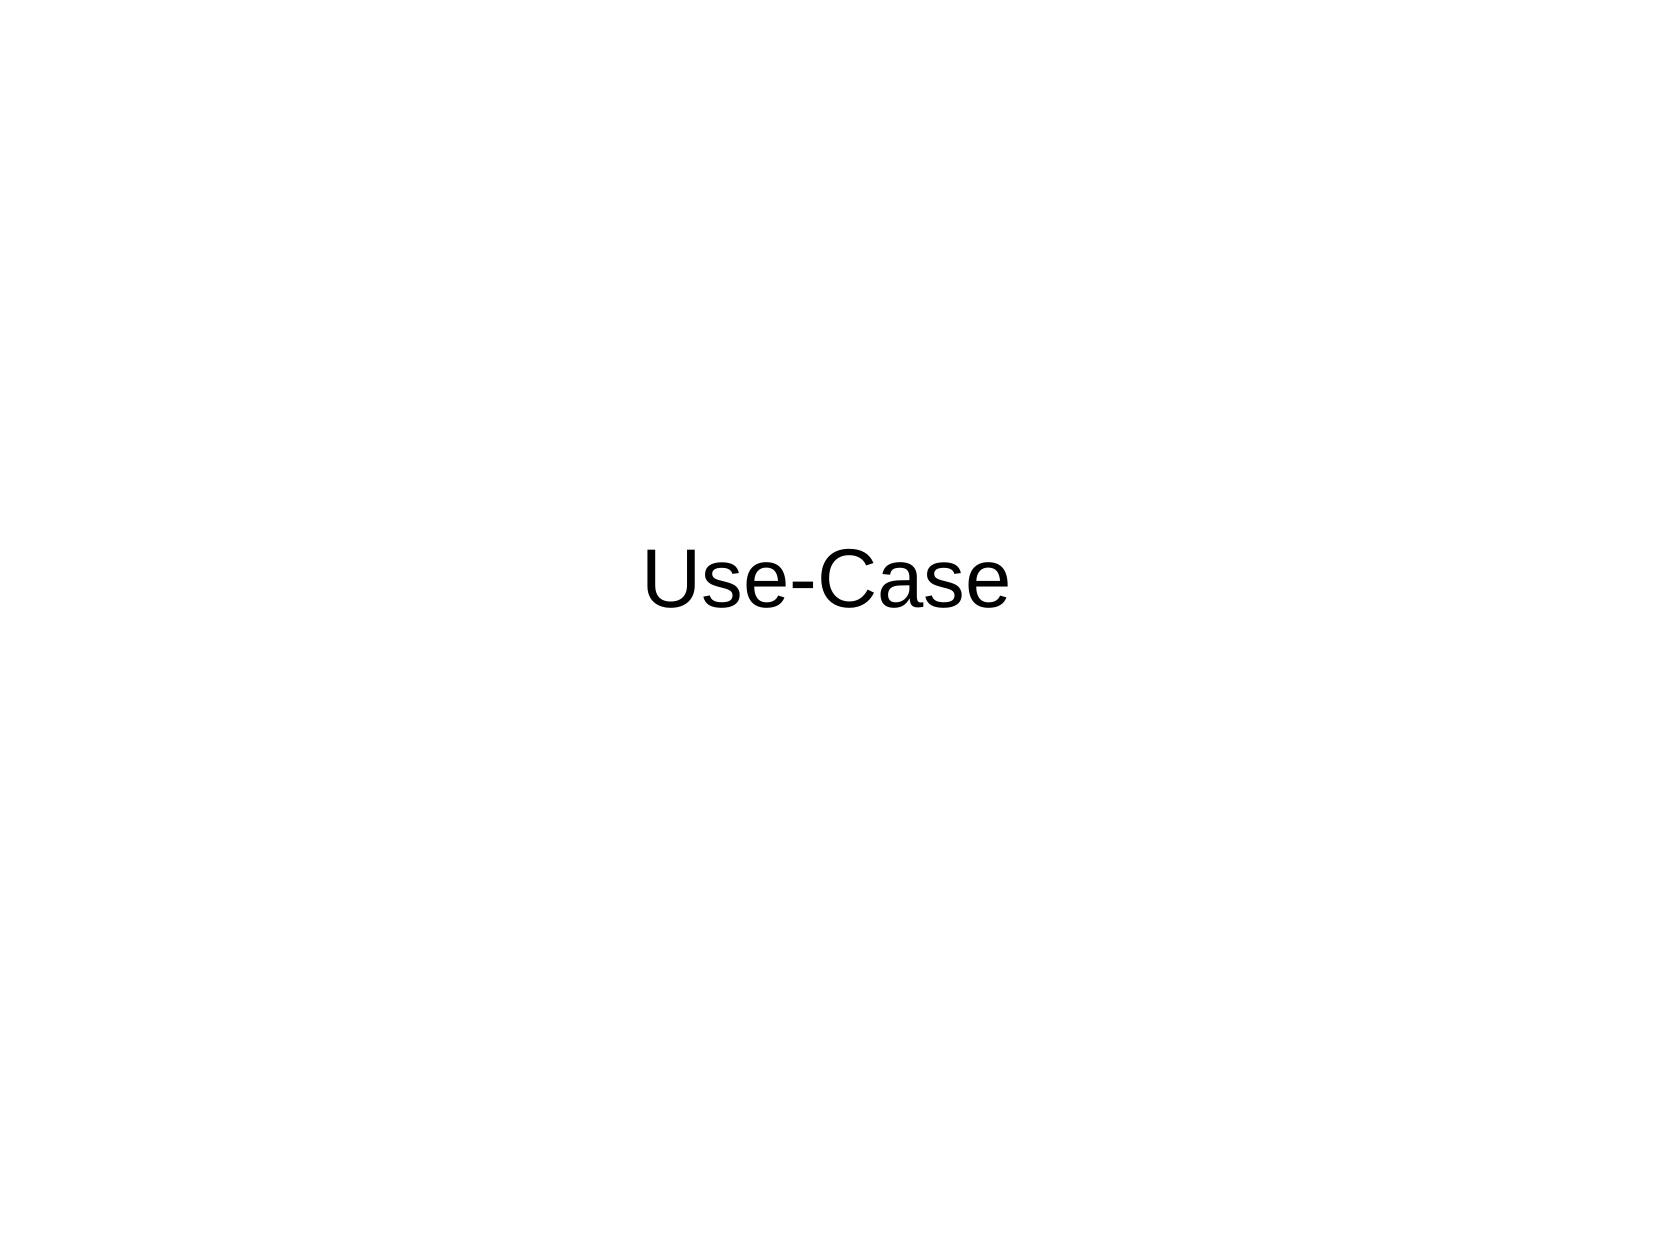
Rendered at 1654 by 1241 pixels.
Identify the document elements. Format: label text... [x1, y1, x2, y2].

subtitle Use-Case [82, 56, 1571, 1102]
